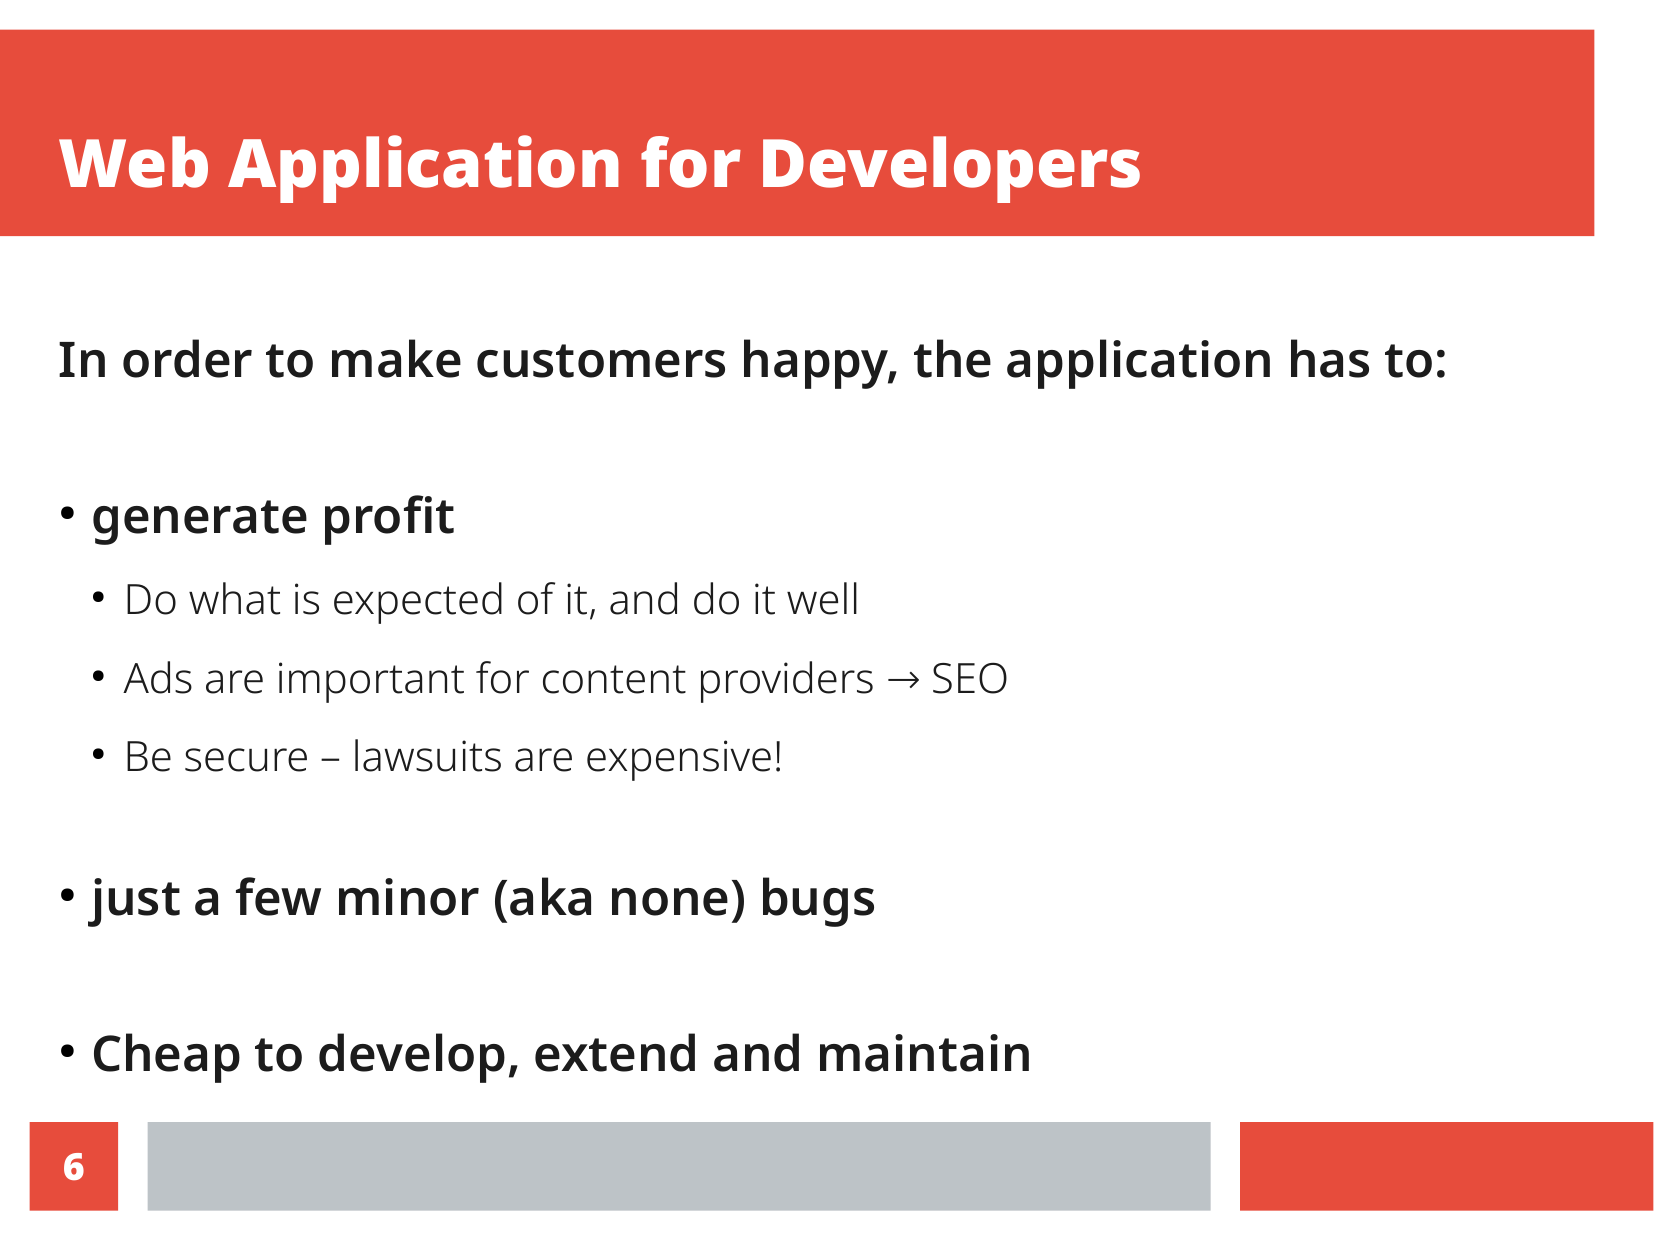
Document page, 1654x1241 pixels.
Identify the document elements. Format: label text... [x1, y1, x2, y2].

list In order to make customers happy, the application has to: generate profit Do what is expected of it, and do it well Ads are important for content providers → SEO Be secure – lawsuits are expensive! just a few minor (aka none) bugs Cheap to develop, extend and maintain [59, 324, 1565, 1093]
title Web Application for Developers [59, 59, 1595, 207]
